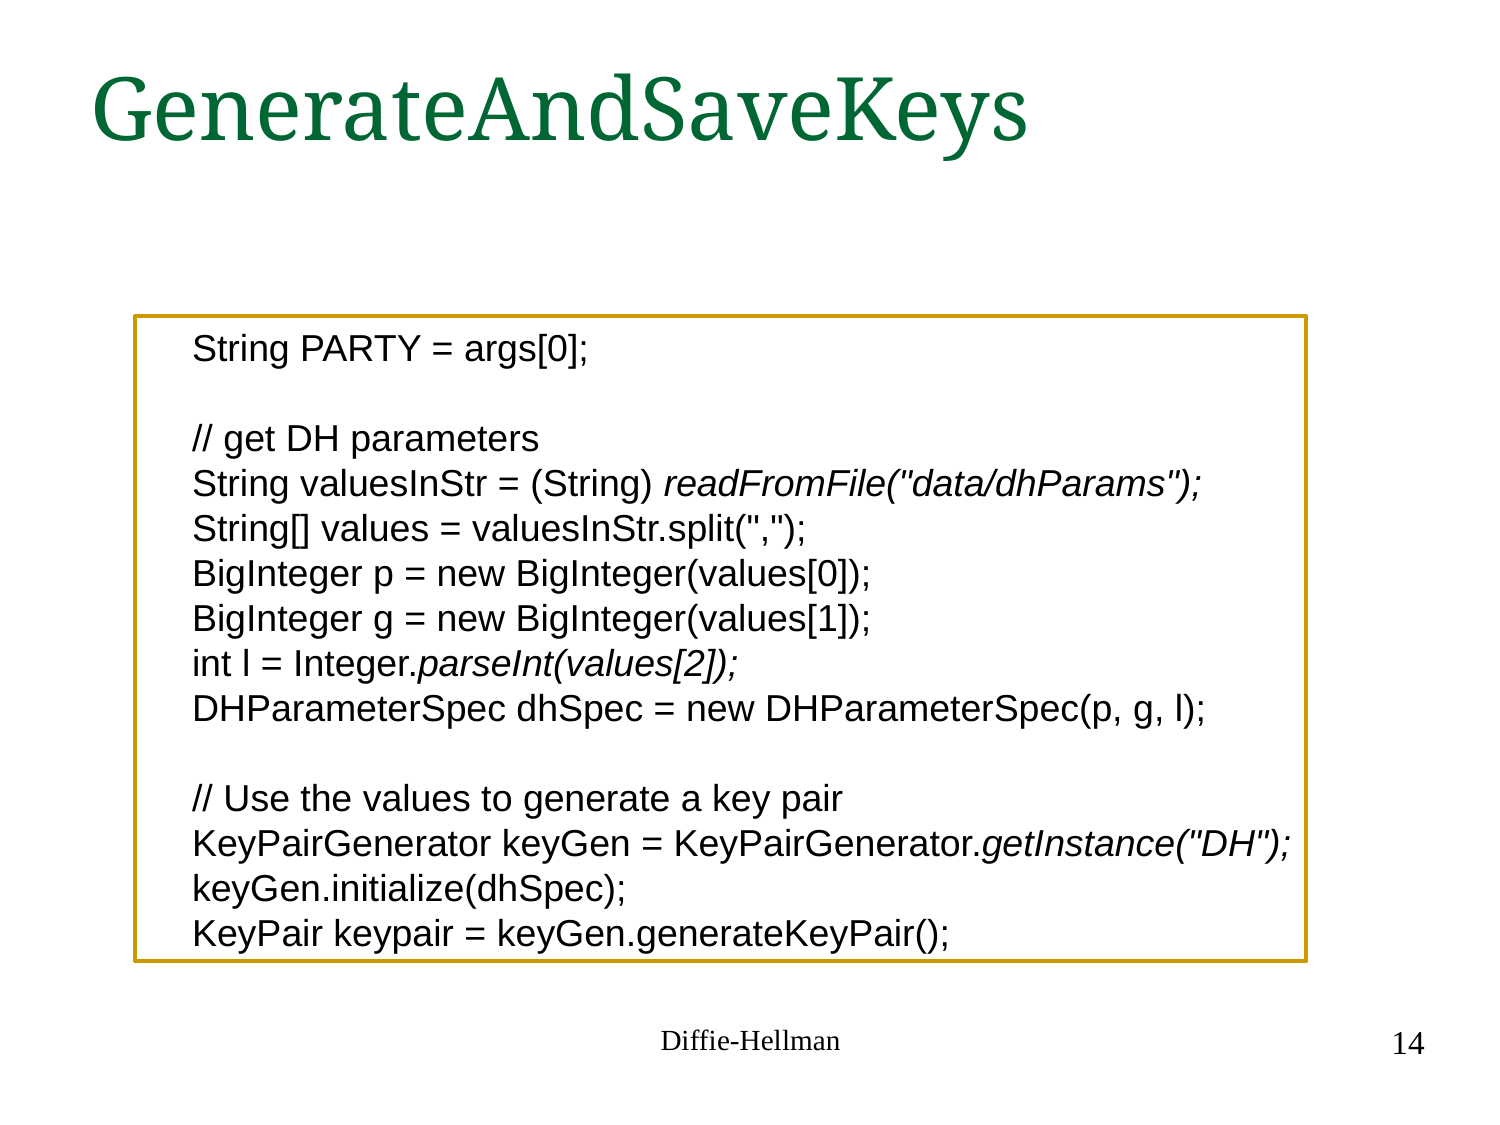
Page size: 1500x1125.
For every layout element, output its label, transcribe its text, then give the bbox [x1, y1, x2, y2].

title GenerateAndSaveKeys [75, 45, 1425, 233]
text_box String PARTY = args[0]; // get DH parameters String valuesInStr = (String) readFromFile("data/dhParams"); String[] values = valuesInStr.split(","); BigInteger p = new BigInteger(values[0]); BigInteger g = new BigInteger(values[1]); int l = Integer.parseInt(values[2]); DHParameterSpec dhSpec = new DHParameterSpec(p, g, l); // Use the values to generate a key pair KeyPairGenerator keyGen = KeyPairGenerator.getInstance("DH"); keyGen.initialize(dhSpec); KeyPair keypair = keyGen.generateKeyPair(); [135, 316, 1307, 962]
